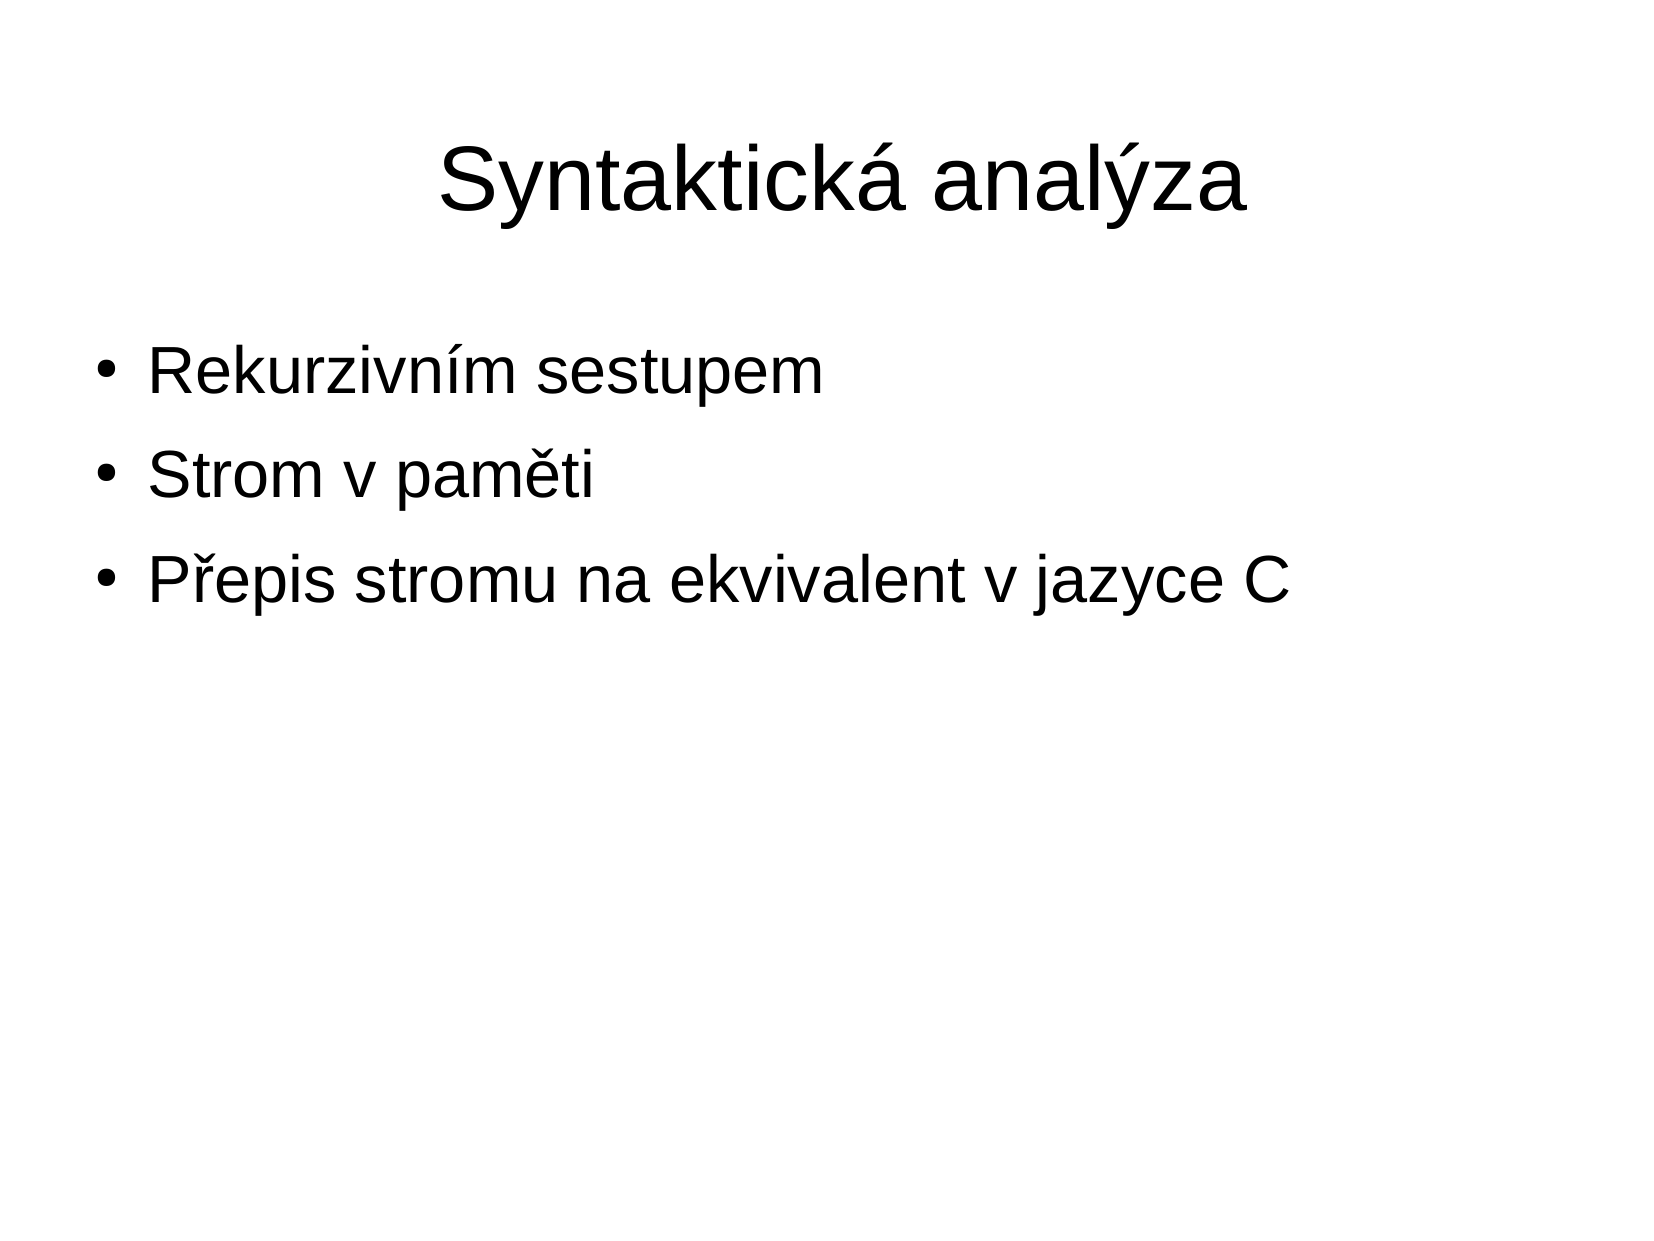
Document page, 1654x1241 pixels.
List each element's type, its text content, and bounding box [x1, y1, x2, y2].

title Syntaktická analýza [82, 49, 1571, 257]
list Rekurzivním sestupem Strom v paměti Přepis stromu na ekvivalent v jazyce C [76, 333, 1565, 1152]
